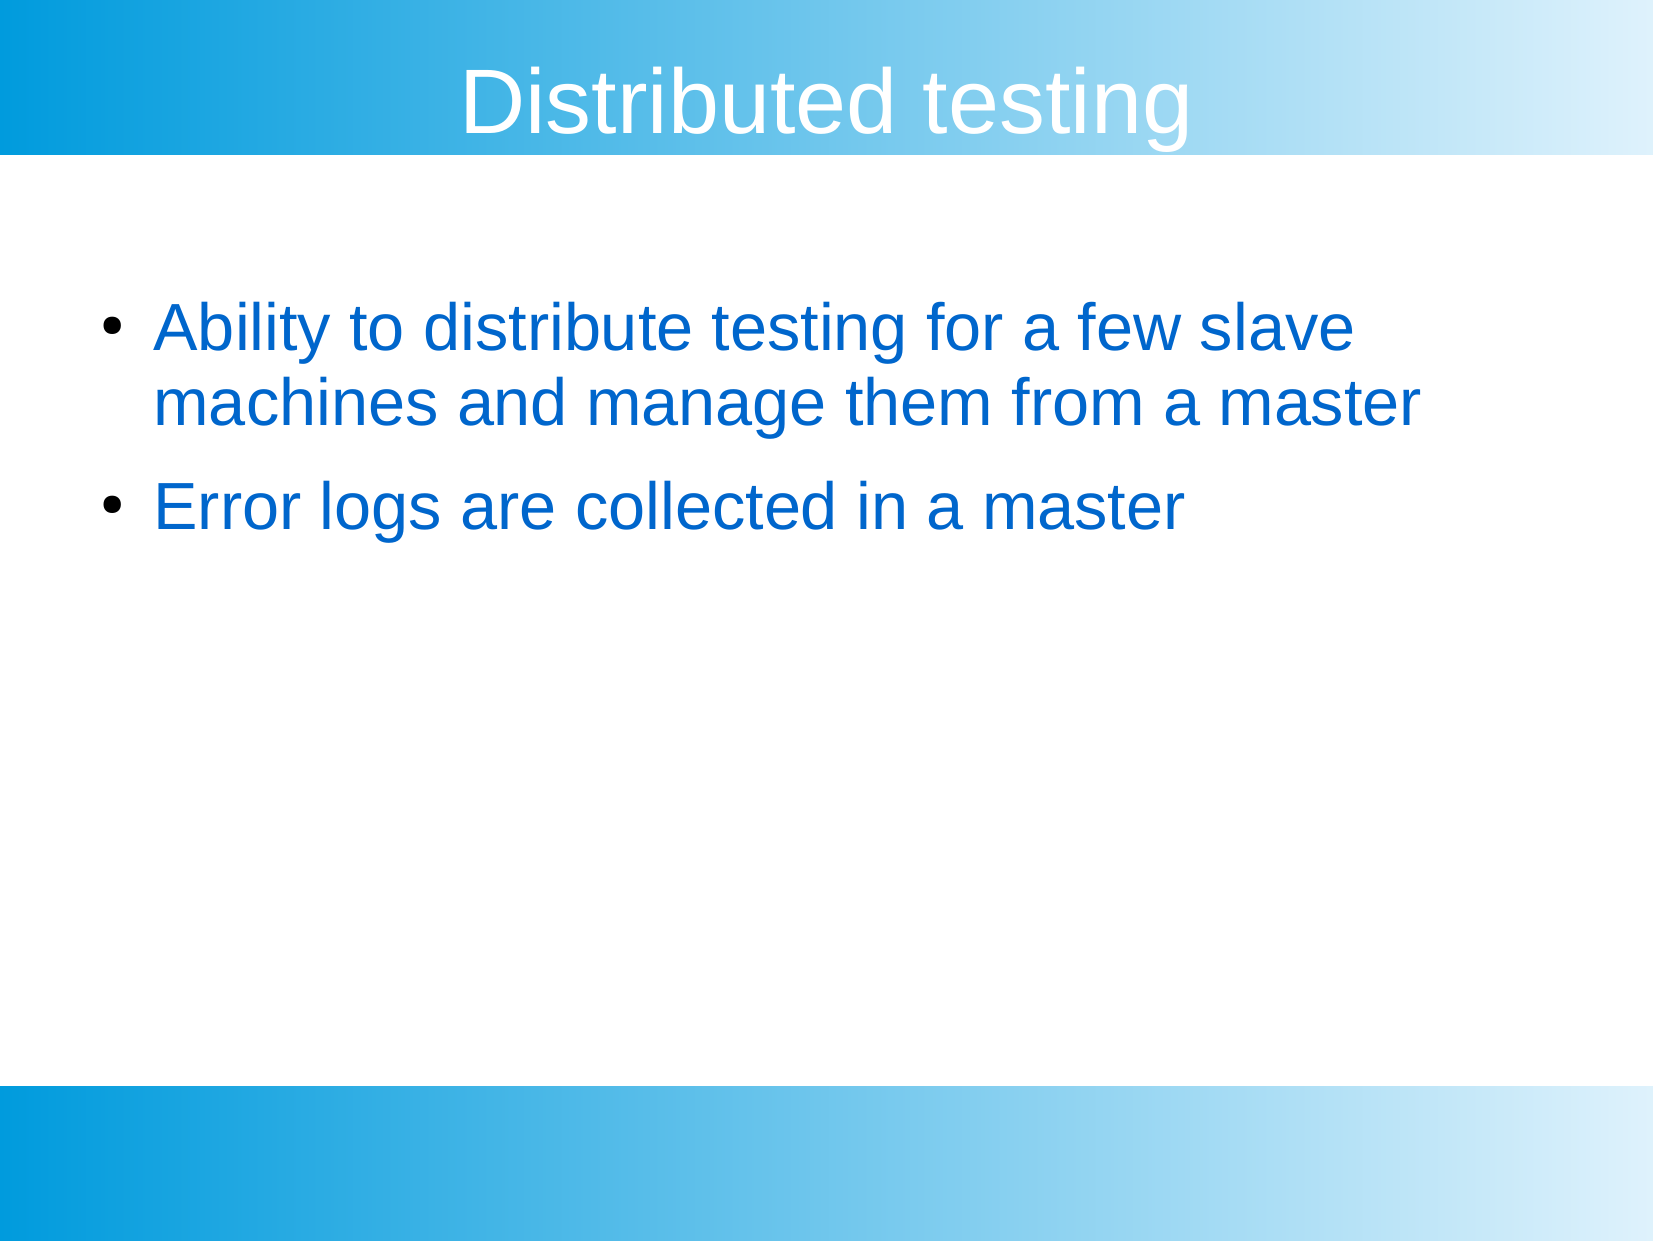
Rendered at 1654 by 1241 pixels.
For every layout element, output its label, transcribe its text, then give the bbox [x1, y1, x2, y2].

list Ability to distribute testing for a few slave machines and manage them from a master Error logs are collected in a master [82, 290, 1571, 1010]
title Distributed testing [82, 49, 1571, 155]
